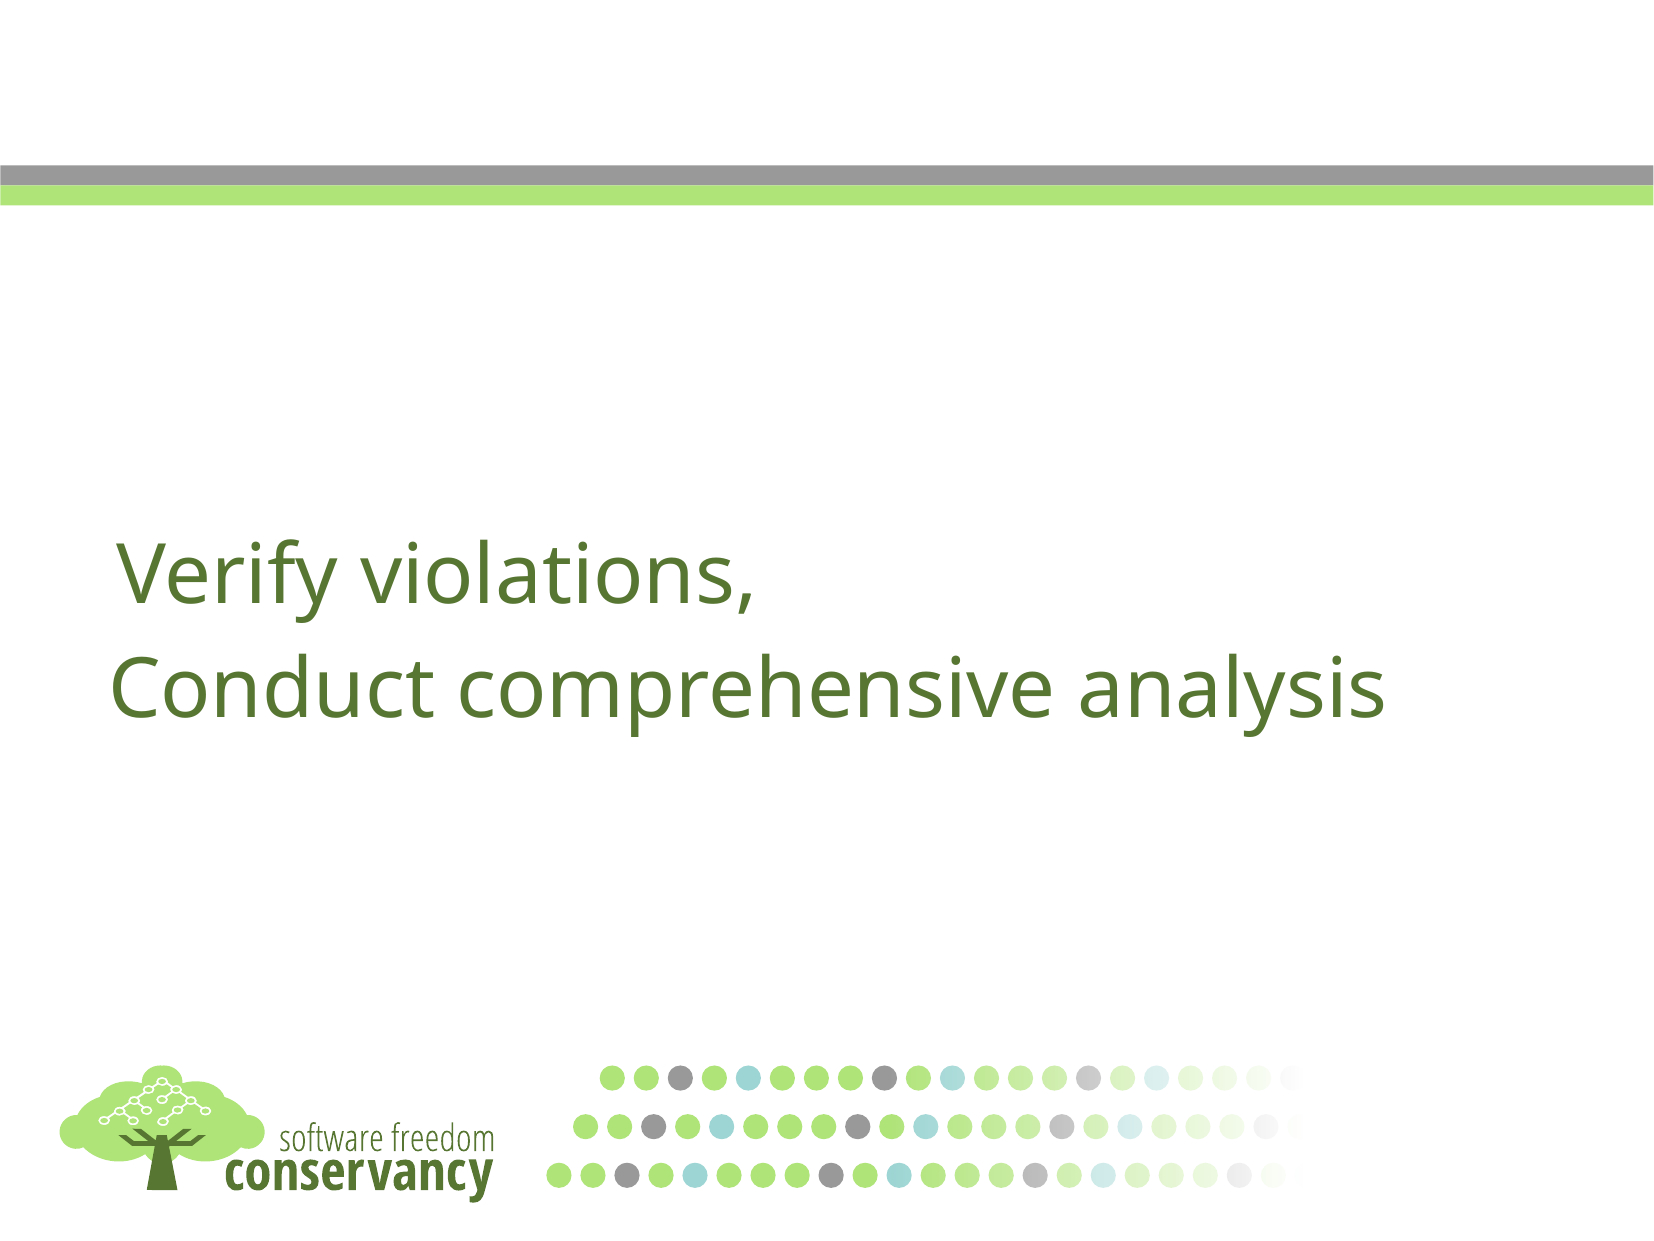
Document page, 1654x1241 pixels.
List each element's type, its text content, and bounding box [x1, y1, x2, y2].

title Verify violations, Conduct comprehensive analysis [86, 525, 1606, 733]
